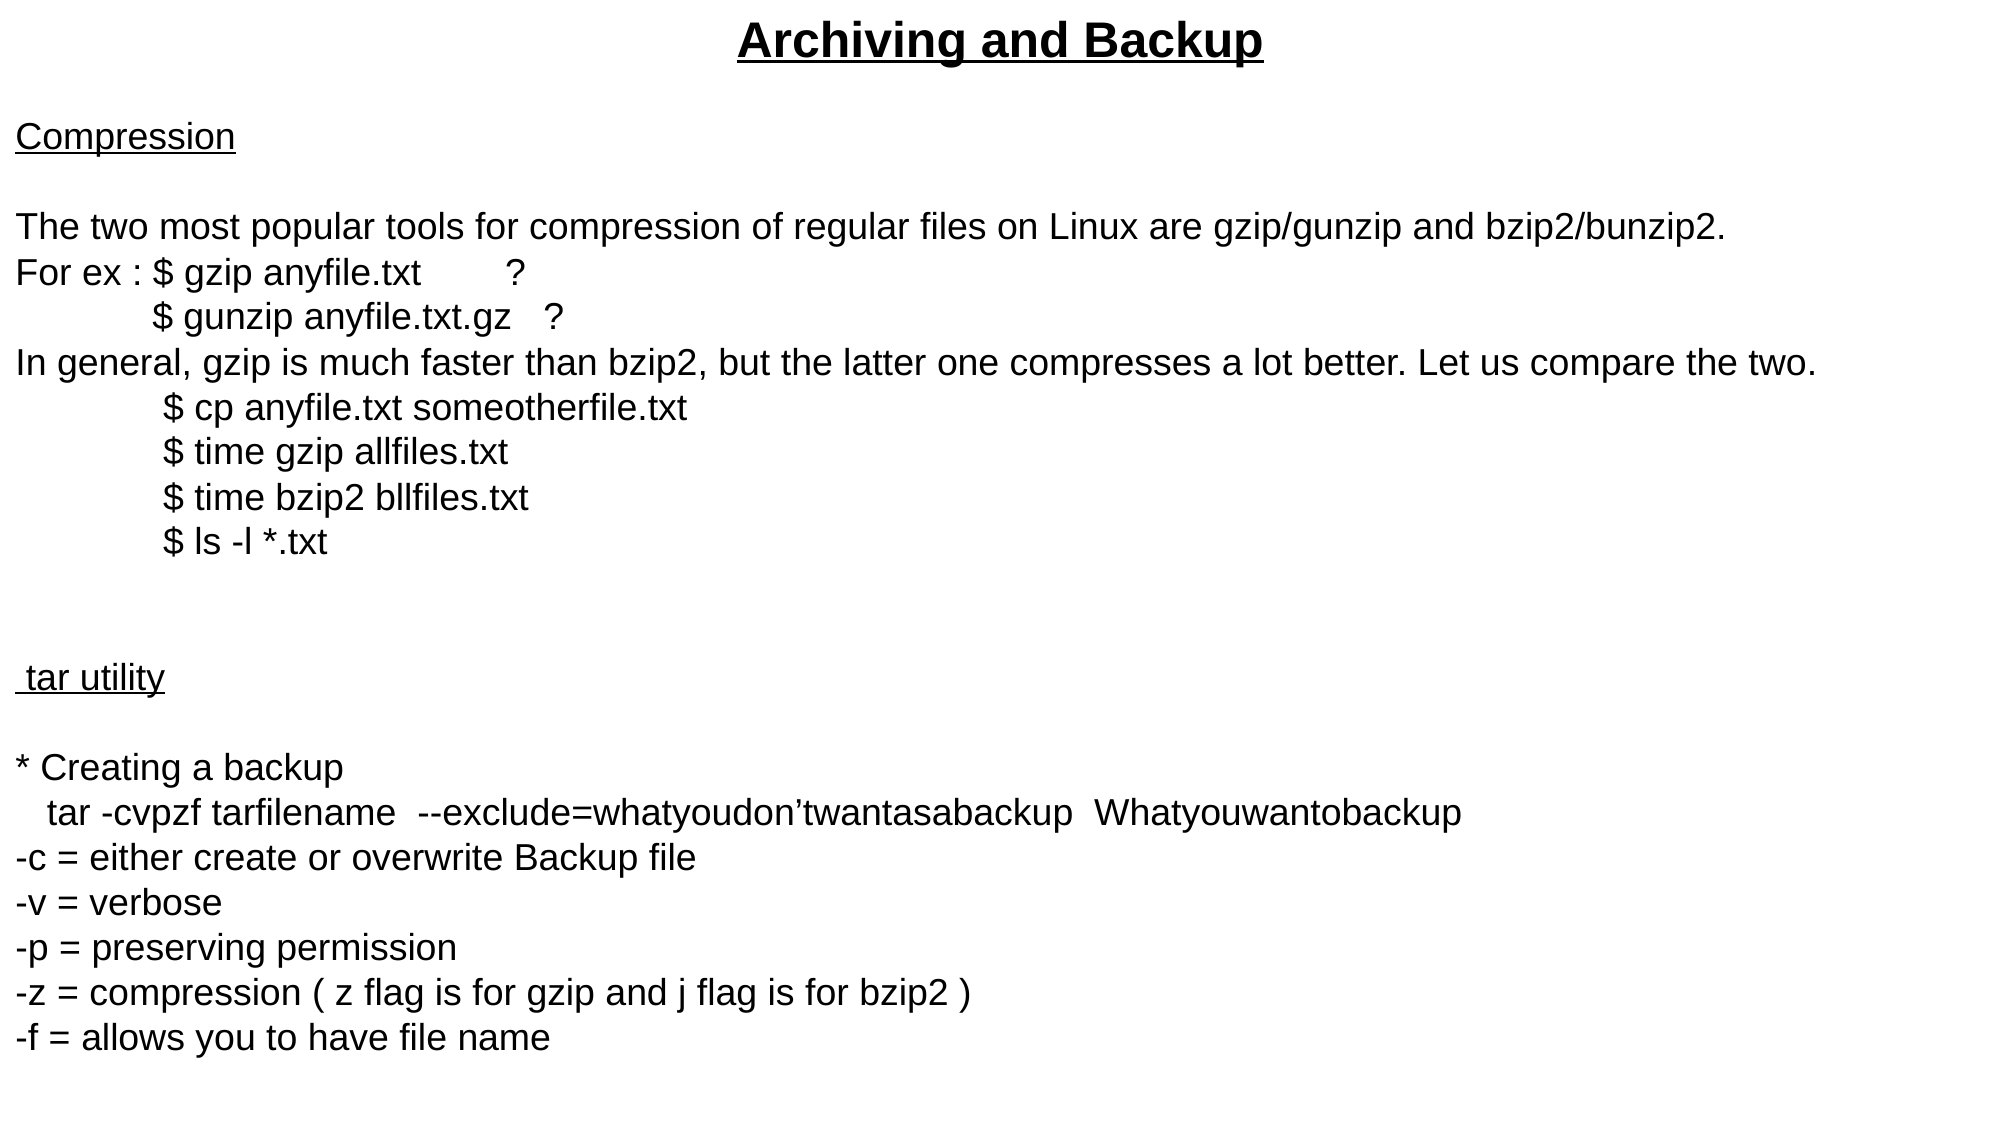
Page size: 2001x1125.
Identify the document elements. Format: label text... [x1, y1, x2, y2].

text_box Archiving and Backup Compression The two most popular tools for compression of regular files on Linux are gzip/gunzip and bzip2/bunzip2. For ex : $ gzip anyfile.txt ? $ gunzip anyfile.txt.gz ? In general, gzip is much faster than bzip2, but the latter one compresses a lot better. Let us compare the two. $ cp anyfile.txt someotherfile.txt $ time gzip allfiles.txt $ time bzip2 bllfiles.txt $ ls -l *.txt tar utility * Creating a backup tar -cvpzf tarfilename --exclude=whatyoudon’twantasabackup Whatyouwantobackup -c = either create or overwrite Backup file -v = verbose -p = preserving permission -z = compression ( z flag is for gzip and j flag is for bzip2 ) -f = allows you to have file name [0, 0, 2000, 1125]
